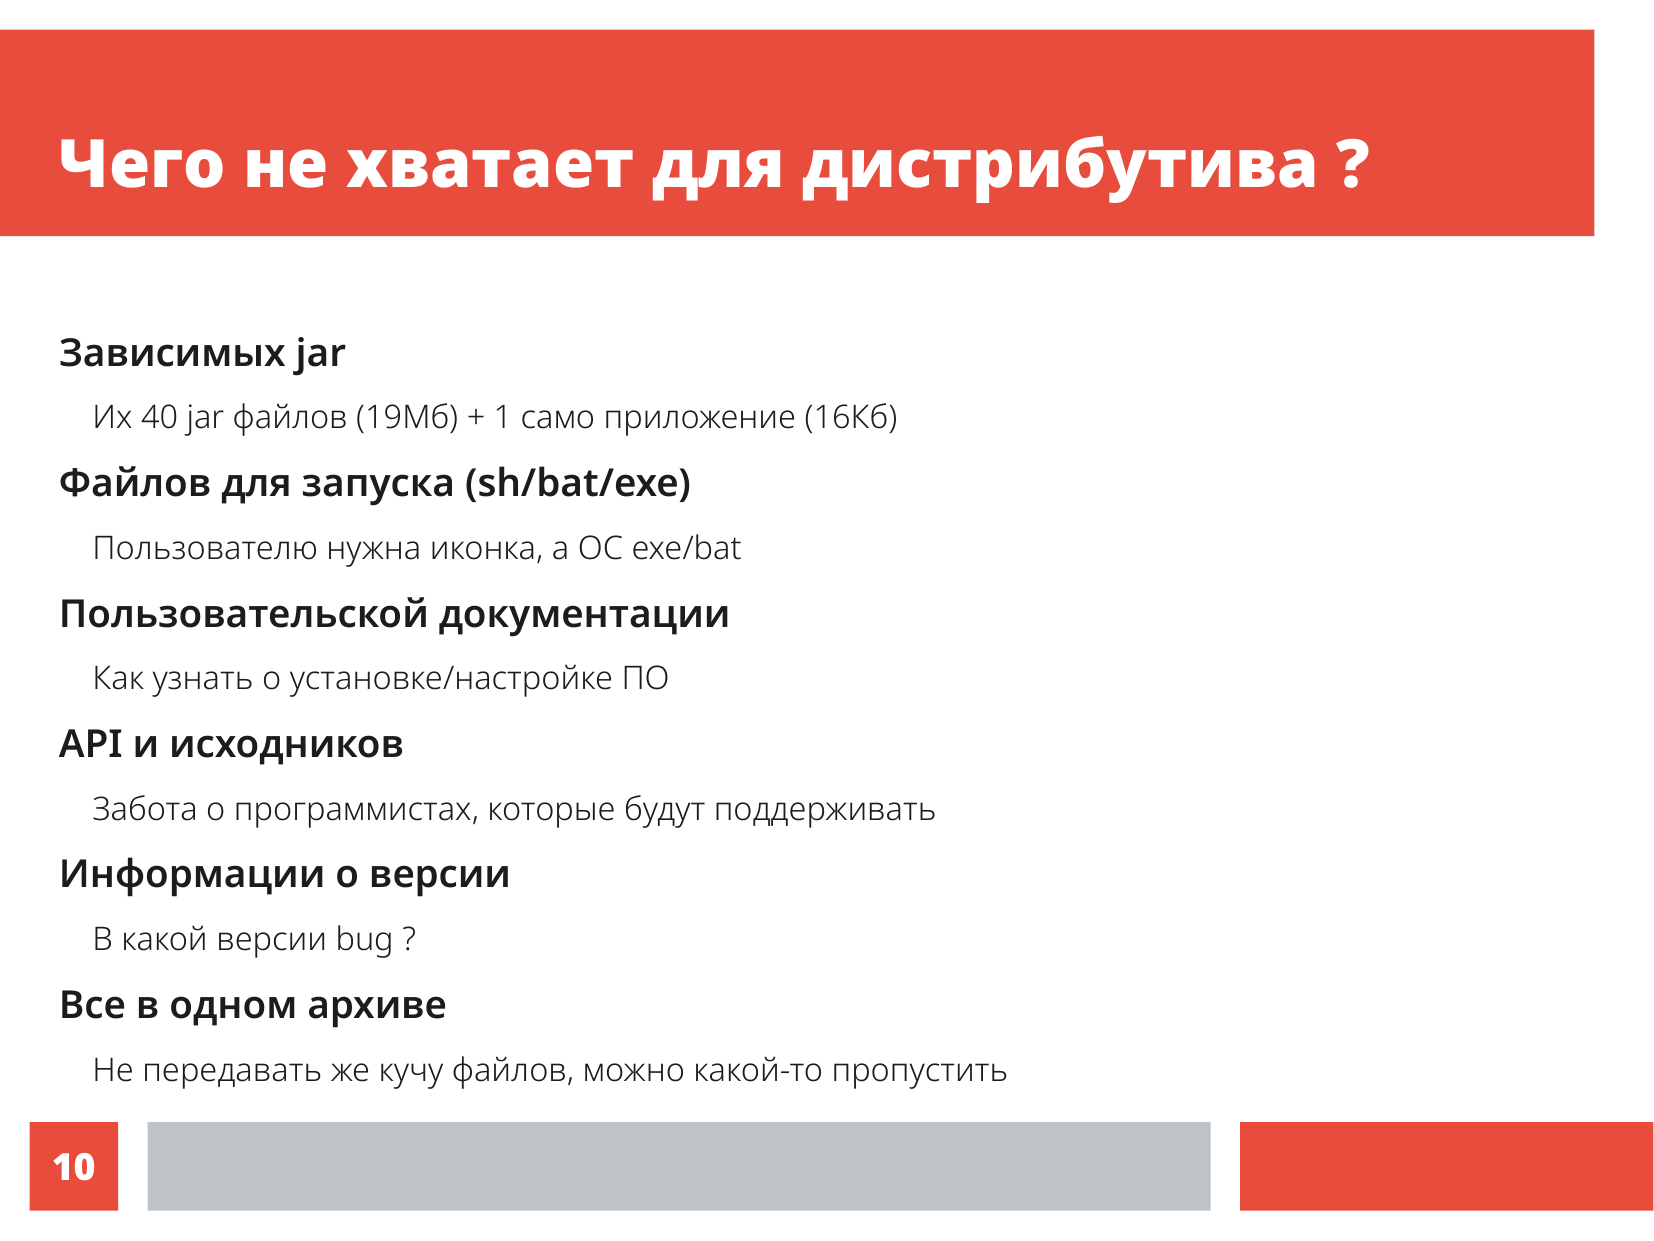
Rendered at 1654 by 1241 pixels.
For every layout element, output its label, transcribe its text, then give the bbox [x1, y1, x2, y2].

list Зависимых jar Их 40 jar файлов (19Мб) + 1 само приложение (16Кб) Файлов для запуска (sh/bat/exe) Пользователю нужна иконка, а ОС exe/bat Пользовательской документации Как узнать о установке/настройке ПО API и исходников Забота о программистах, которые будут поддерживать Информации о версии В какой версии bug ? Все в одном архиве Не передавать же кучу файлов, можно какой-то пропустить [59, 324, 1565, 1093]
title Чего не хватает для дистрибутива ? [59, 59, 1595, 207]
